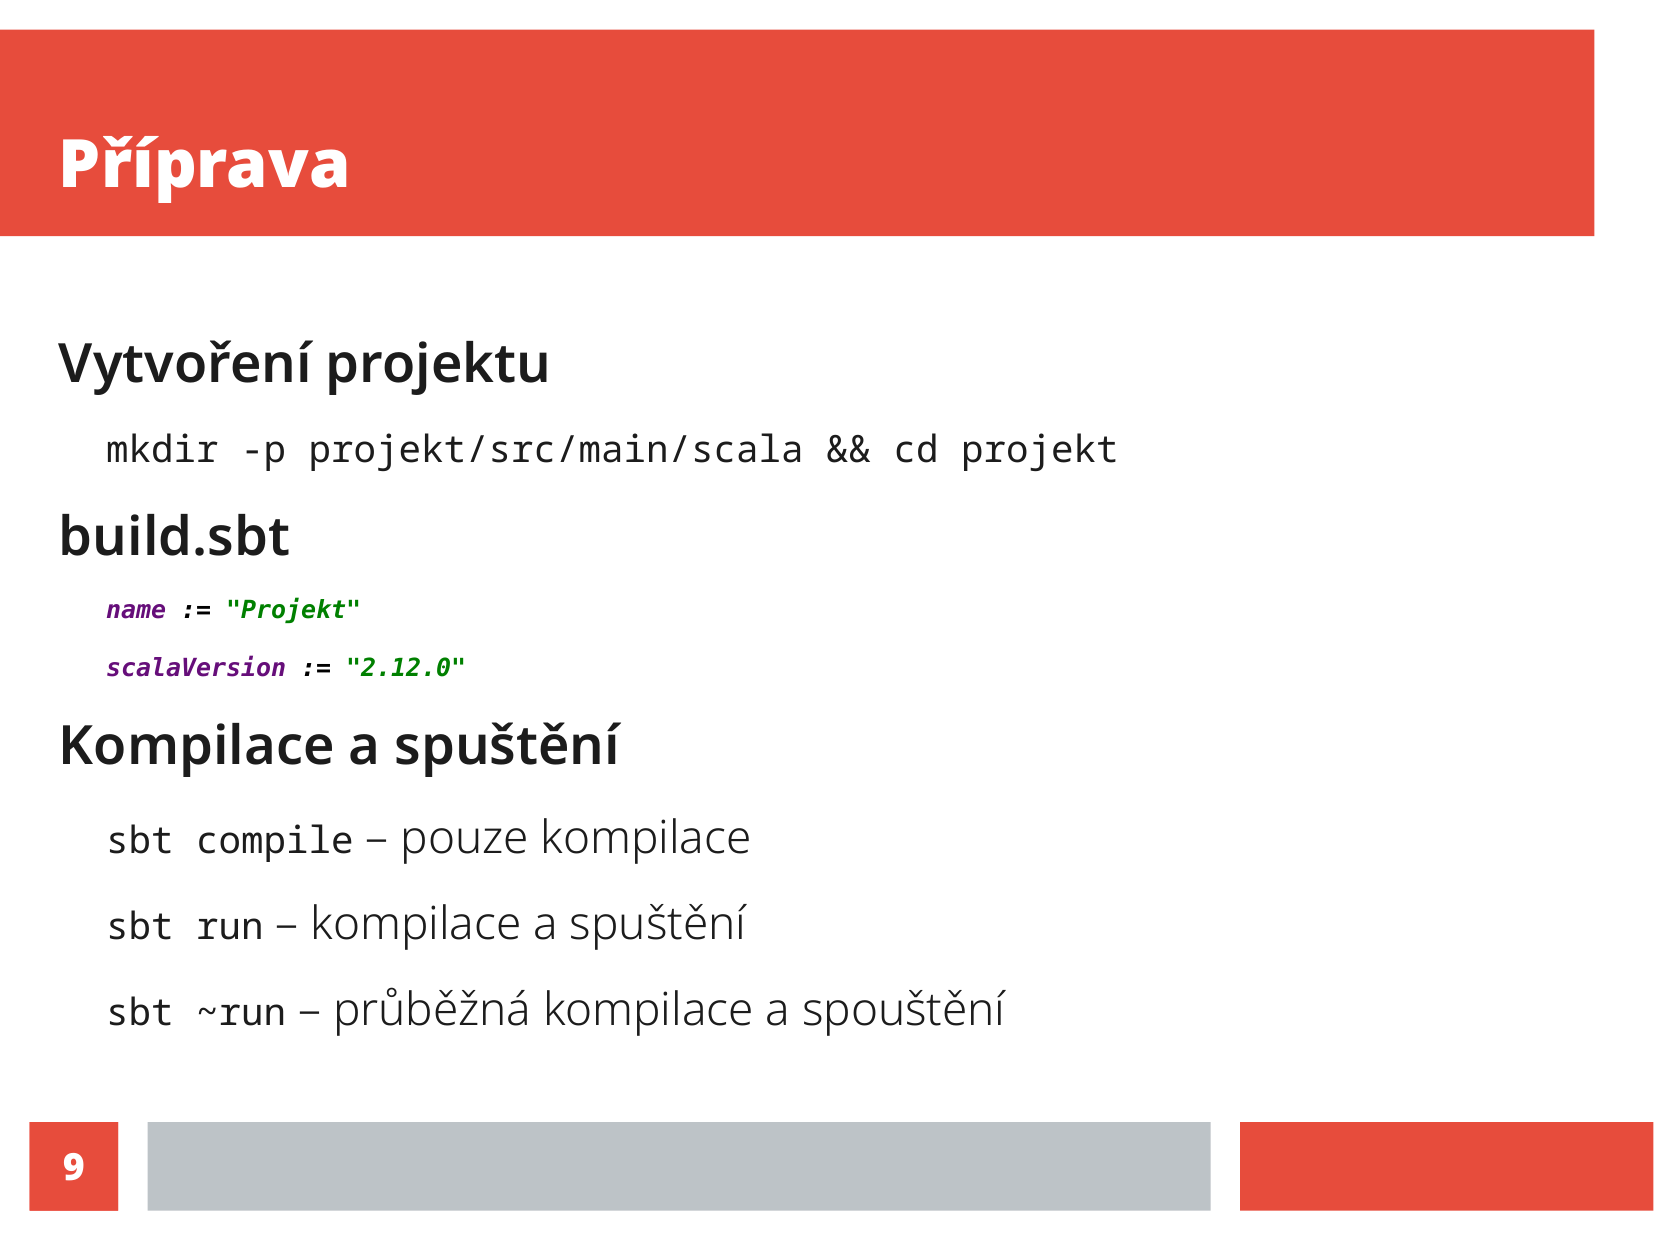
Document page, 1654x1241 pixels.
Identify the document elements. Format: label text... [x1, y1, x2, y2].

title Příprava [59, 59, 1595, 207]
list Vytvoření projektu mkdir -p projekt/src/main/scala && cd projekt build.sbt name := "Projekt" scalaVersion := "2.12.0" Kompilace a spuštění sbt compile – pouze kompilace sbt run – kompilace a spuštění sbt ~run – průběžná kompilace a spouštění [59, 324, 1565, 1093]
